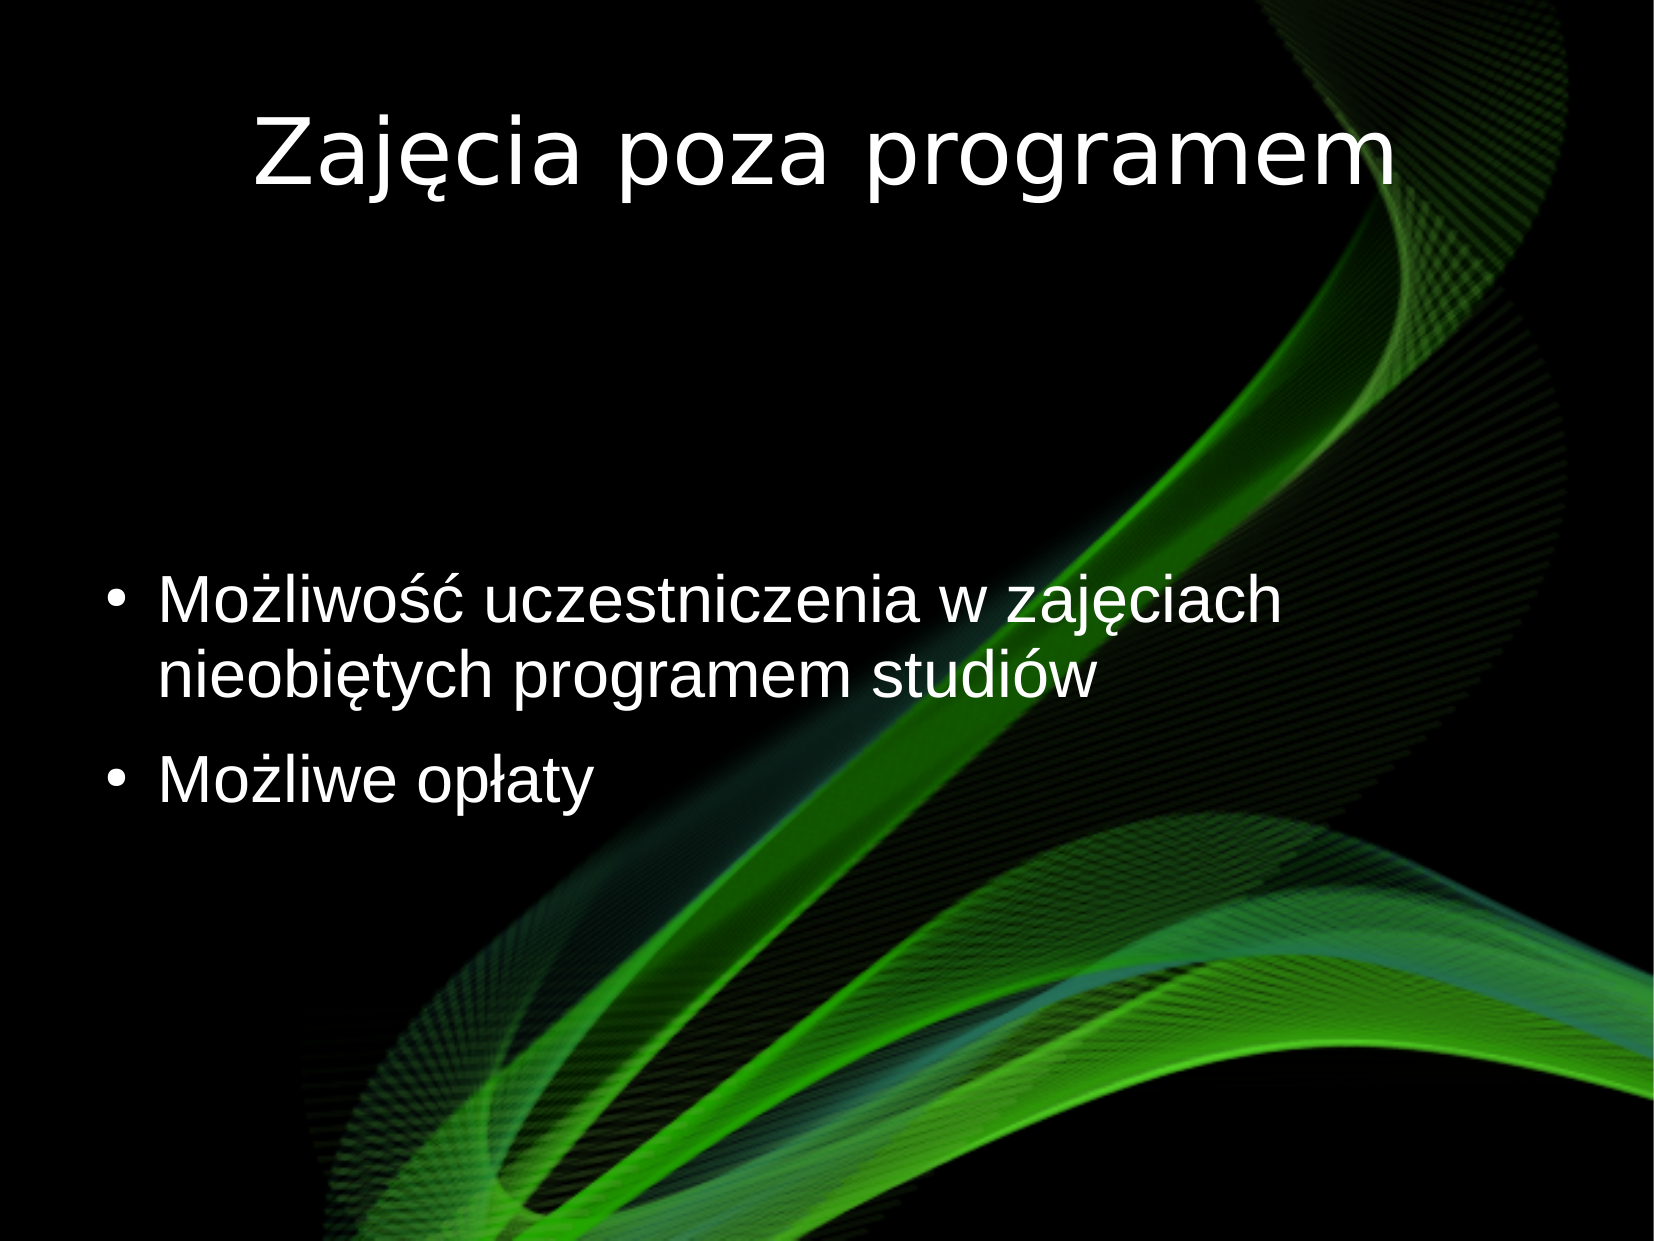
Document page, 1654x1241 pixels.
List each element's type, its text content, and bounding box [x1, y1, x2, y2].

title Zajęcia poza programem [82, 49, 1571, 257]
picture [0, 0, 1654, 1241]
list Możliwość uczestniczenia w zajęciach nieobiętych programem studiów Możliwe opłaty [86, 562, 1576, 835]
